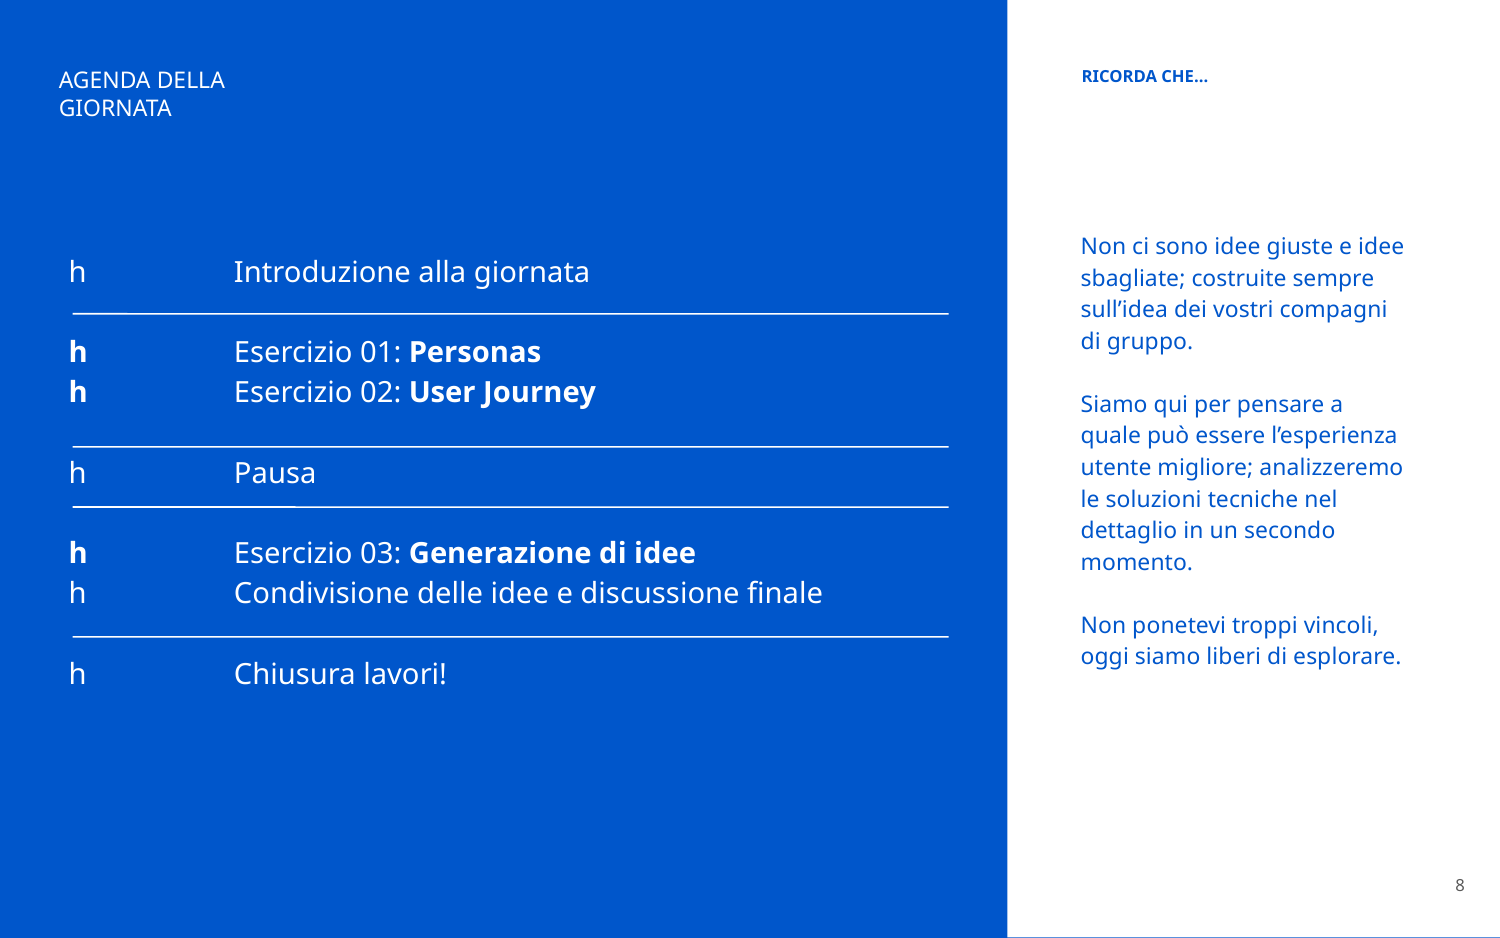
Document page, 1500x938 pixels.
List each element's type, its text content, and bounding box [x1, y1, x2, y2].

text_box RICORDA CHE… [1066, 50, 1367, 139]
text_box [1007, 0, 1500, 938]
text_box h h h h h h h [53, 198, 218, 850]
text_box AGENDA DELLA GIORNATA [43, 50, 344, 140]
slide_number <number> [1389, 849, 1480, 922]
text_box Non ci sono idee giuste e idee sbagliate; costruite sempre sull’idea dei vostri compagni di gruppo. Siamo qui per pensare a quale può essere l’esperienza utente migliore; analizzeremo le soluzioni tecniche nel dettaglio in un secondo momento. Non ponetevi troppi vincoli, oggi siamo liberi di esplorare. [1065, 212, 1423, 329]
text_box Introduzione alla giornata Esercizio 01: Personas Esercizio 02: User Journey Pausa Esercizio 03: Generazione di idee Condivisione delle idee e discussione finale Chiusura lavori! [218, 198, 1058, 850]
